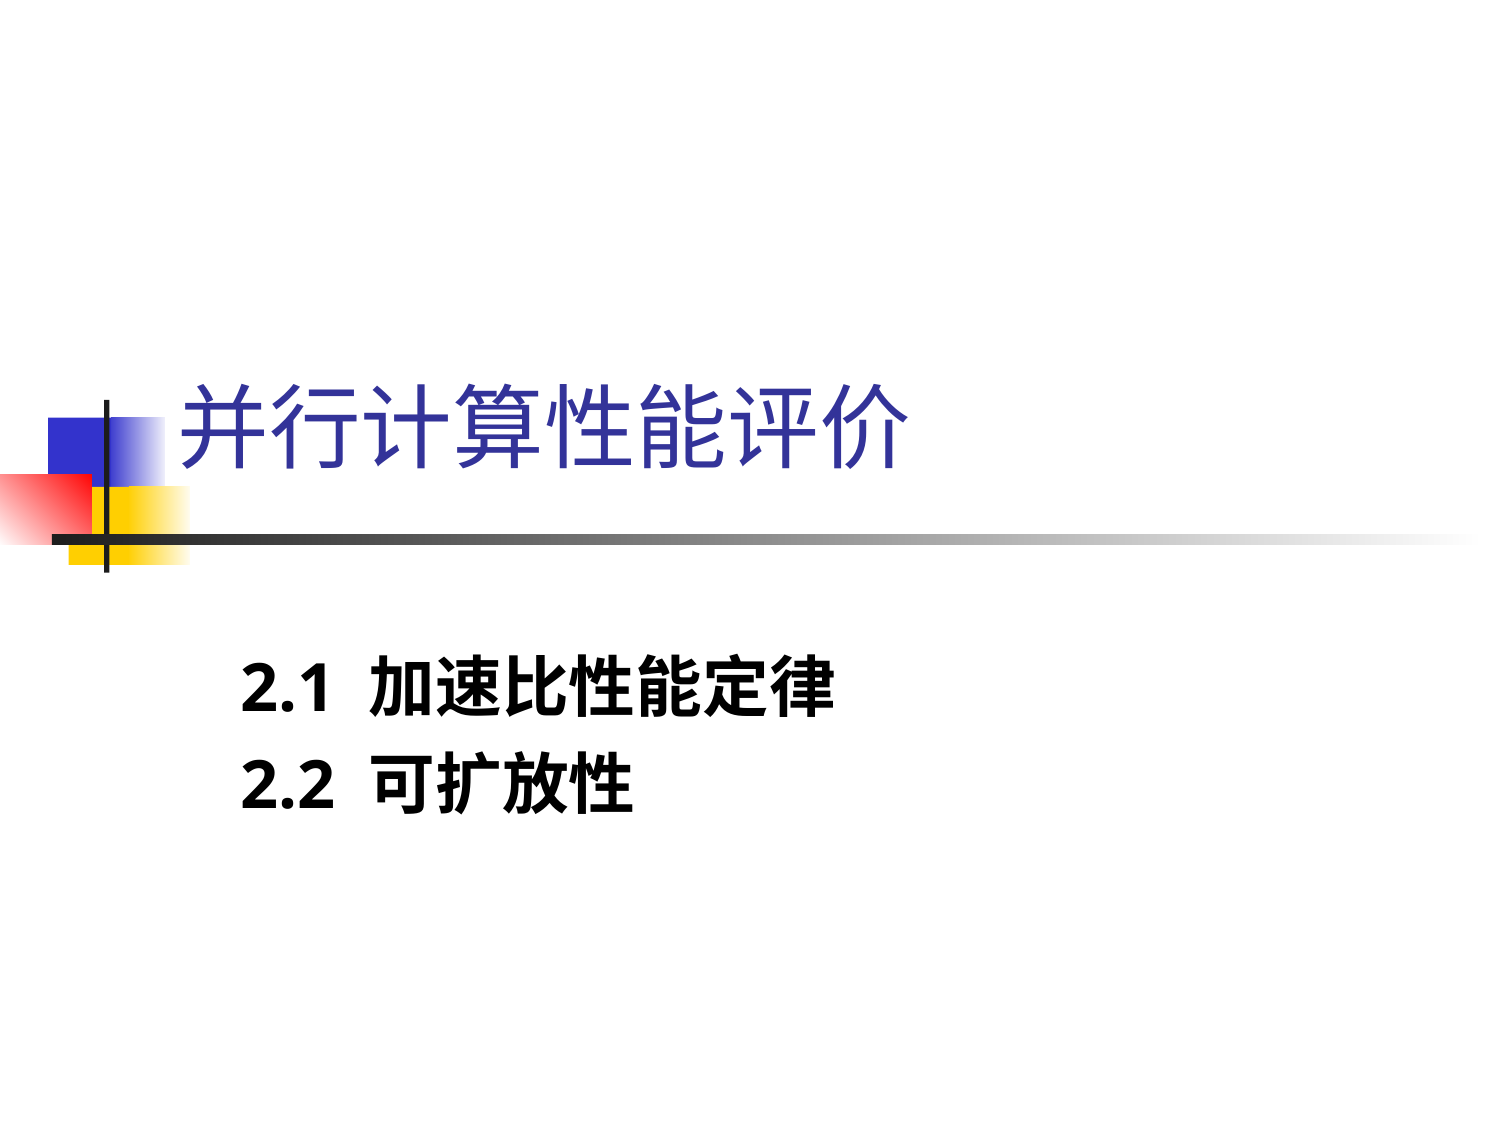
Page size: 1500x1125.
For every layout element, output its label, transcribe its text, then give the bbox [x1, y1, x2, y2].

title 并行计算性能评价 [162, 299, 1438, 488]
subtitle 2.1 加速比性能定律 2.2 可扩放性 [225, 637, 1276, 925]
